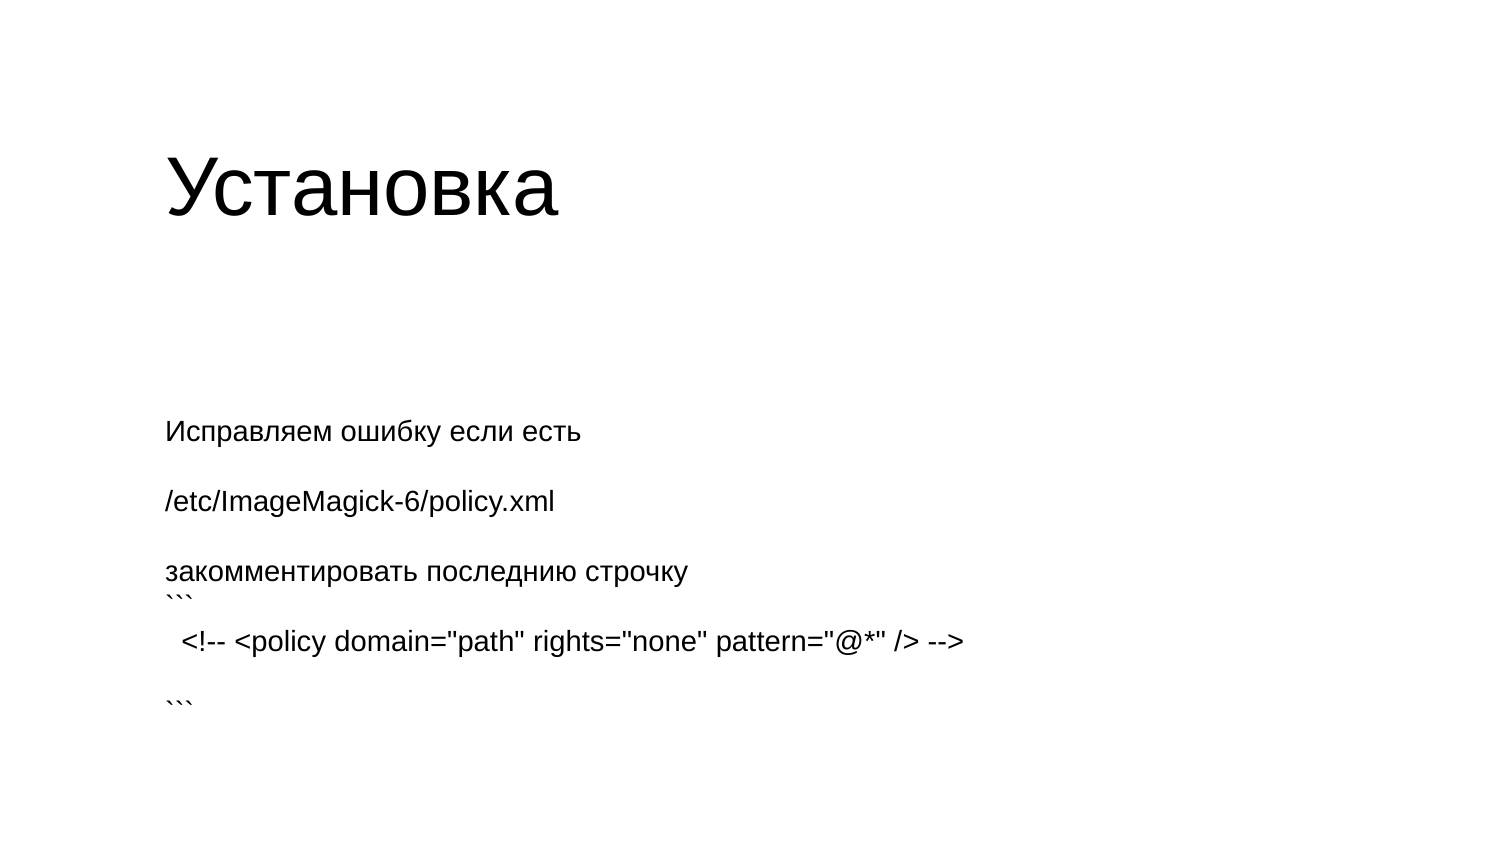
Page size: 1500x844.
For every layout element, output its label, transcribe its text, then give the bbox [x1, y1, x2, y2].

list pip install git+https://github.com/Zulko/moviepy/ Исправляем ошибку если есть /etc/ImageMagick-6/policy.xml закомментировать последнию строчку ``` <!-- <policy domain="path" rights="none" pattern="@*" /> --> ``` [150, 275, 1350, 844]
title Установка [150, 50, 1350, 240]
